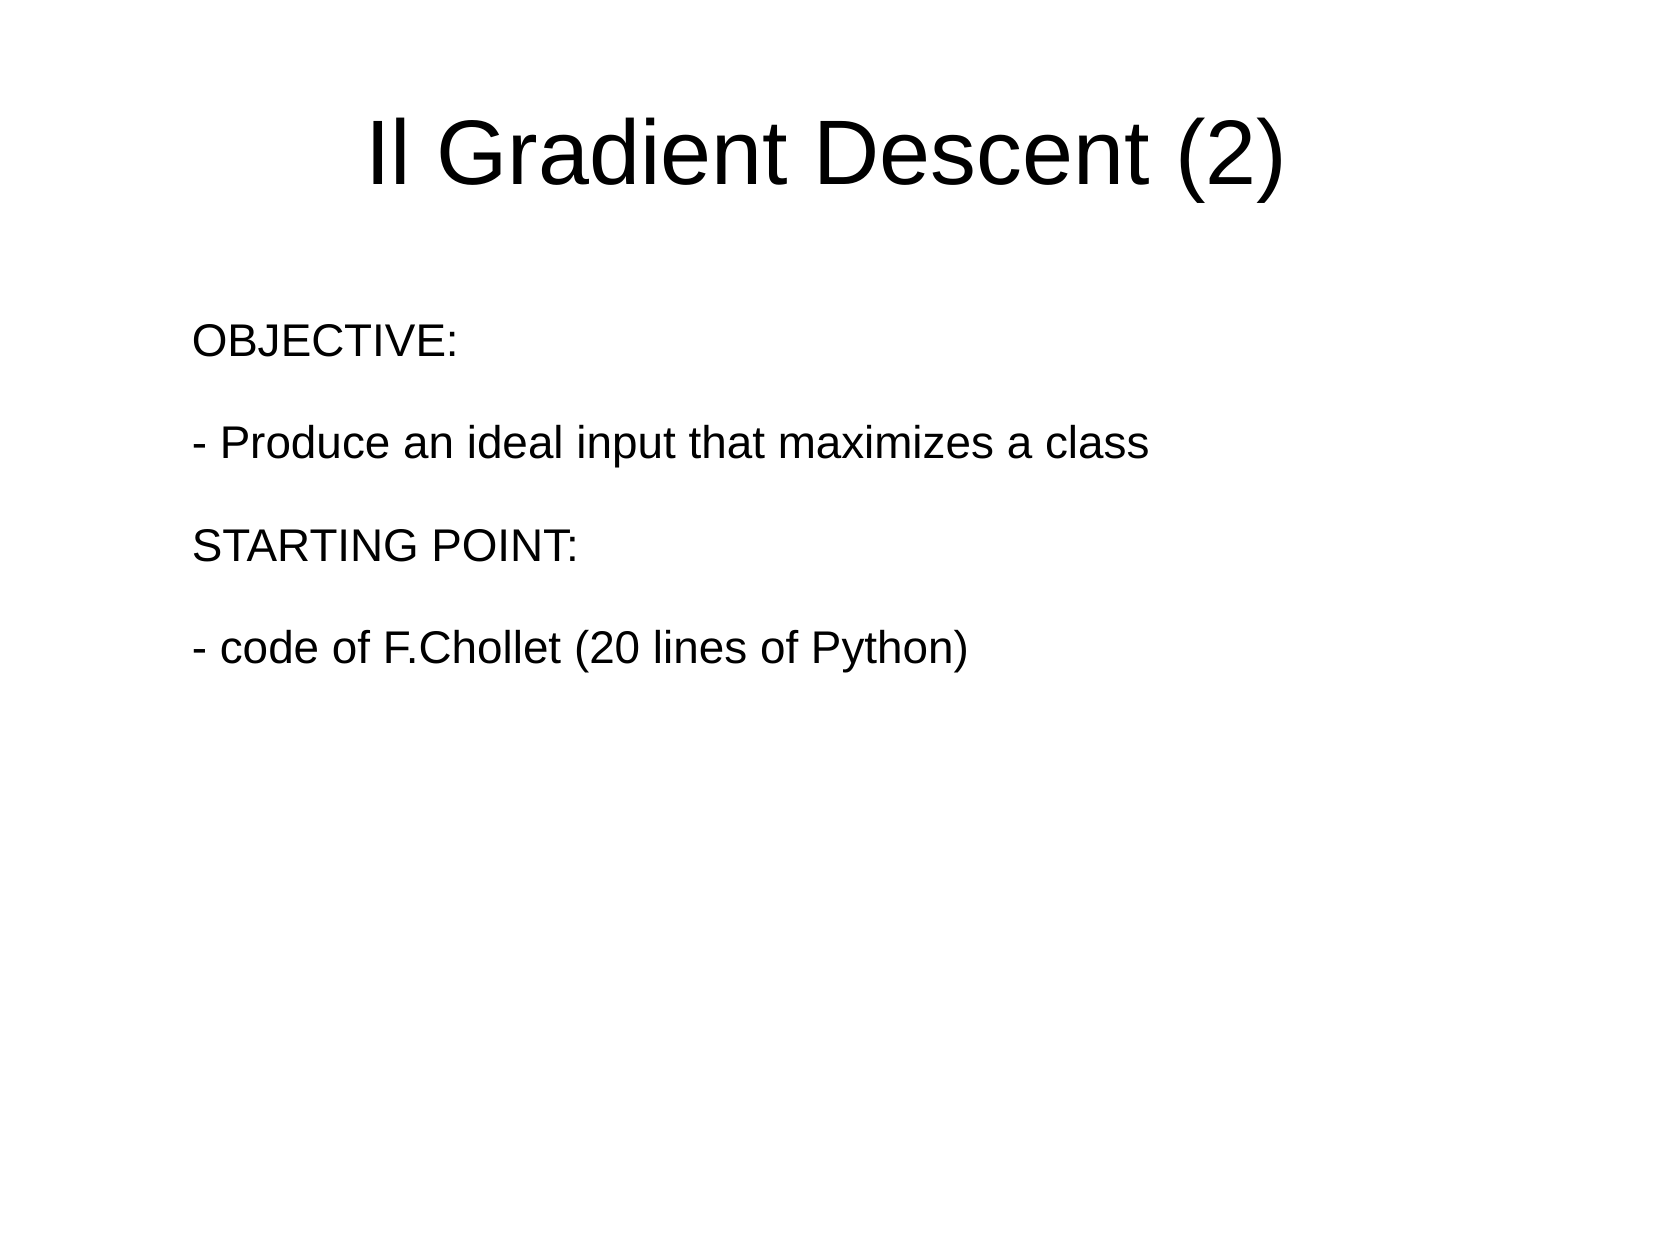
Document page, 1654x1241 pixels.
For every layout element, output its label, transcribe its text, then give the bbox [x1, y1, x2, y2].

text_box OBJECTIVE: - Produce an ideal input that maximizes a class STARTING POINT: - code of F.Chollet (20 lines of Python) - Illustrate its usefulness in robotics [177, 307, 1311, 863]
title Il Gradient Descent (2) [82, 49, 1571, 257]
